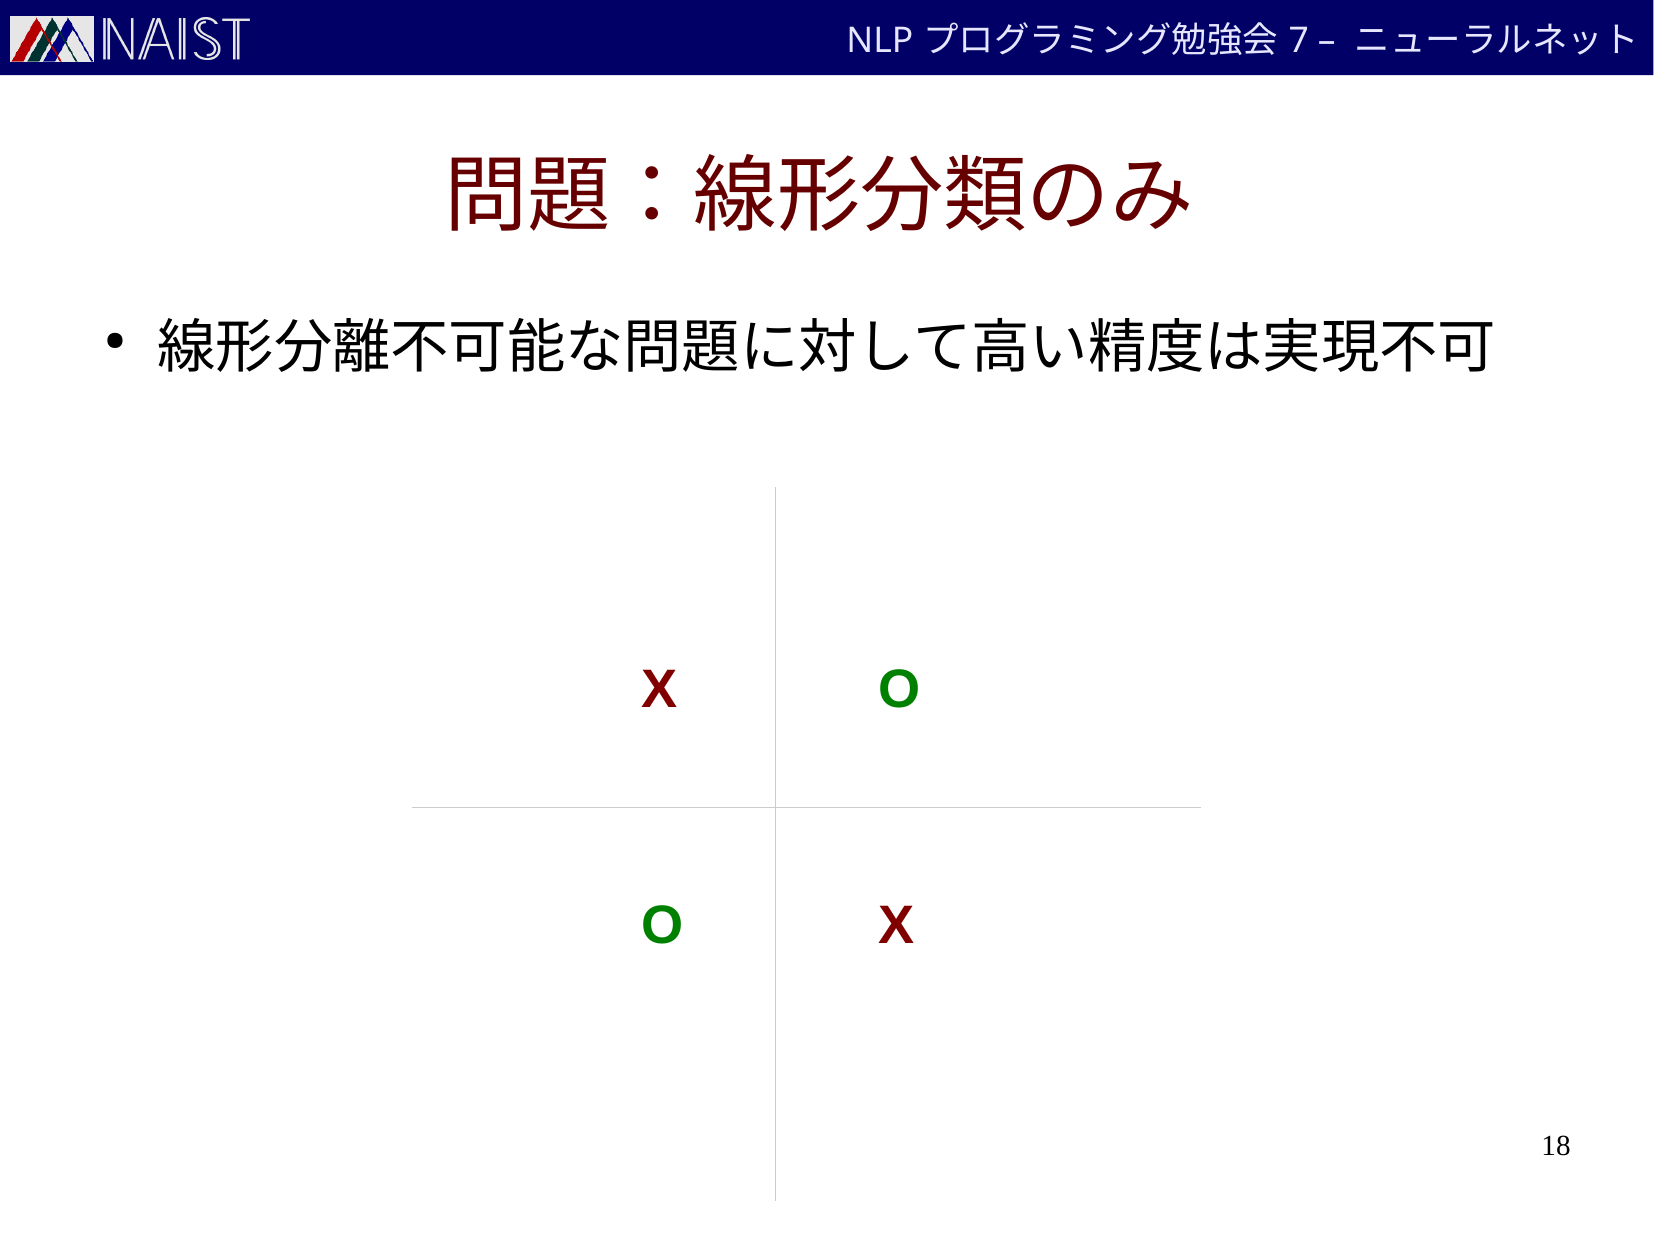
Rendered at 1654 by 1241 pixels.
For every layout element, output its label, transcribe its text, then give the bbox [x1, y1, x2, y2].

list 線形分離不可能な問題に対して高い精度は実現不可 [86, 300, 1576, 1119]
text_box O [627, 887, 699, 963]
text_box X [863, 887, 930, 972]
text_box X [626, 651, 693, 727]
picture [102, 17, 251, 60]
picture [10, 16, 94, 62]
title 問題：線形分類のみ [75, 92, 1564, 285]
text_box O [863, 651, 936, 727]
